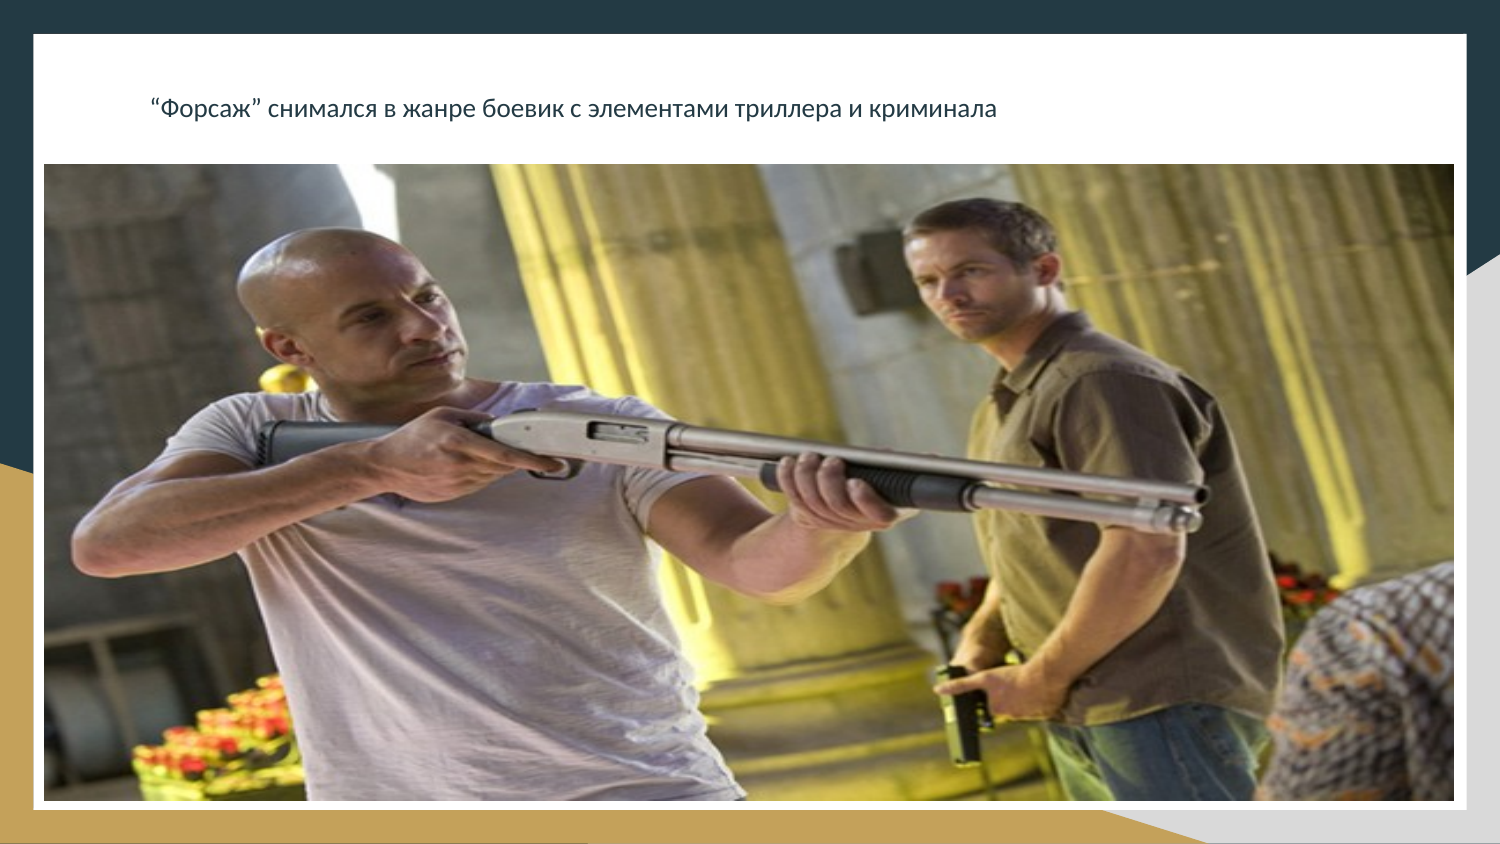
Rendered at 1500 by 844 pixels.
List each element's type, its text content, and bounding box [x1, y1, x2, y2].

picture [44, 164, 1454, 801]
list “Форсаж” снимался в жанре боевик с элементами триллера и криминала [134, 78, 1366, 164]
